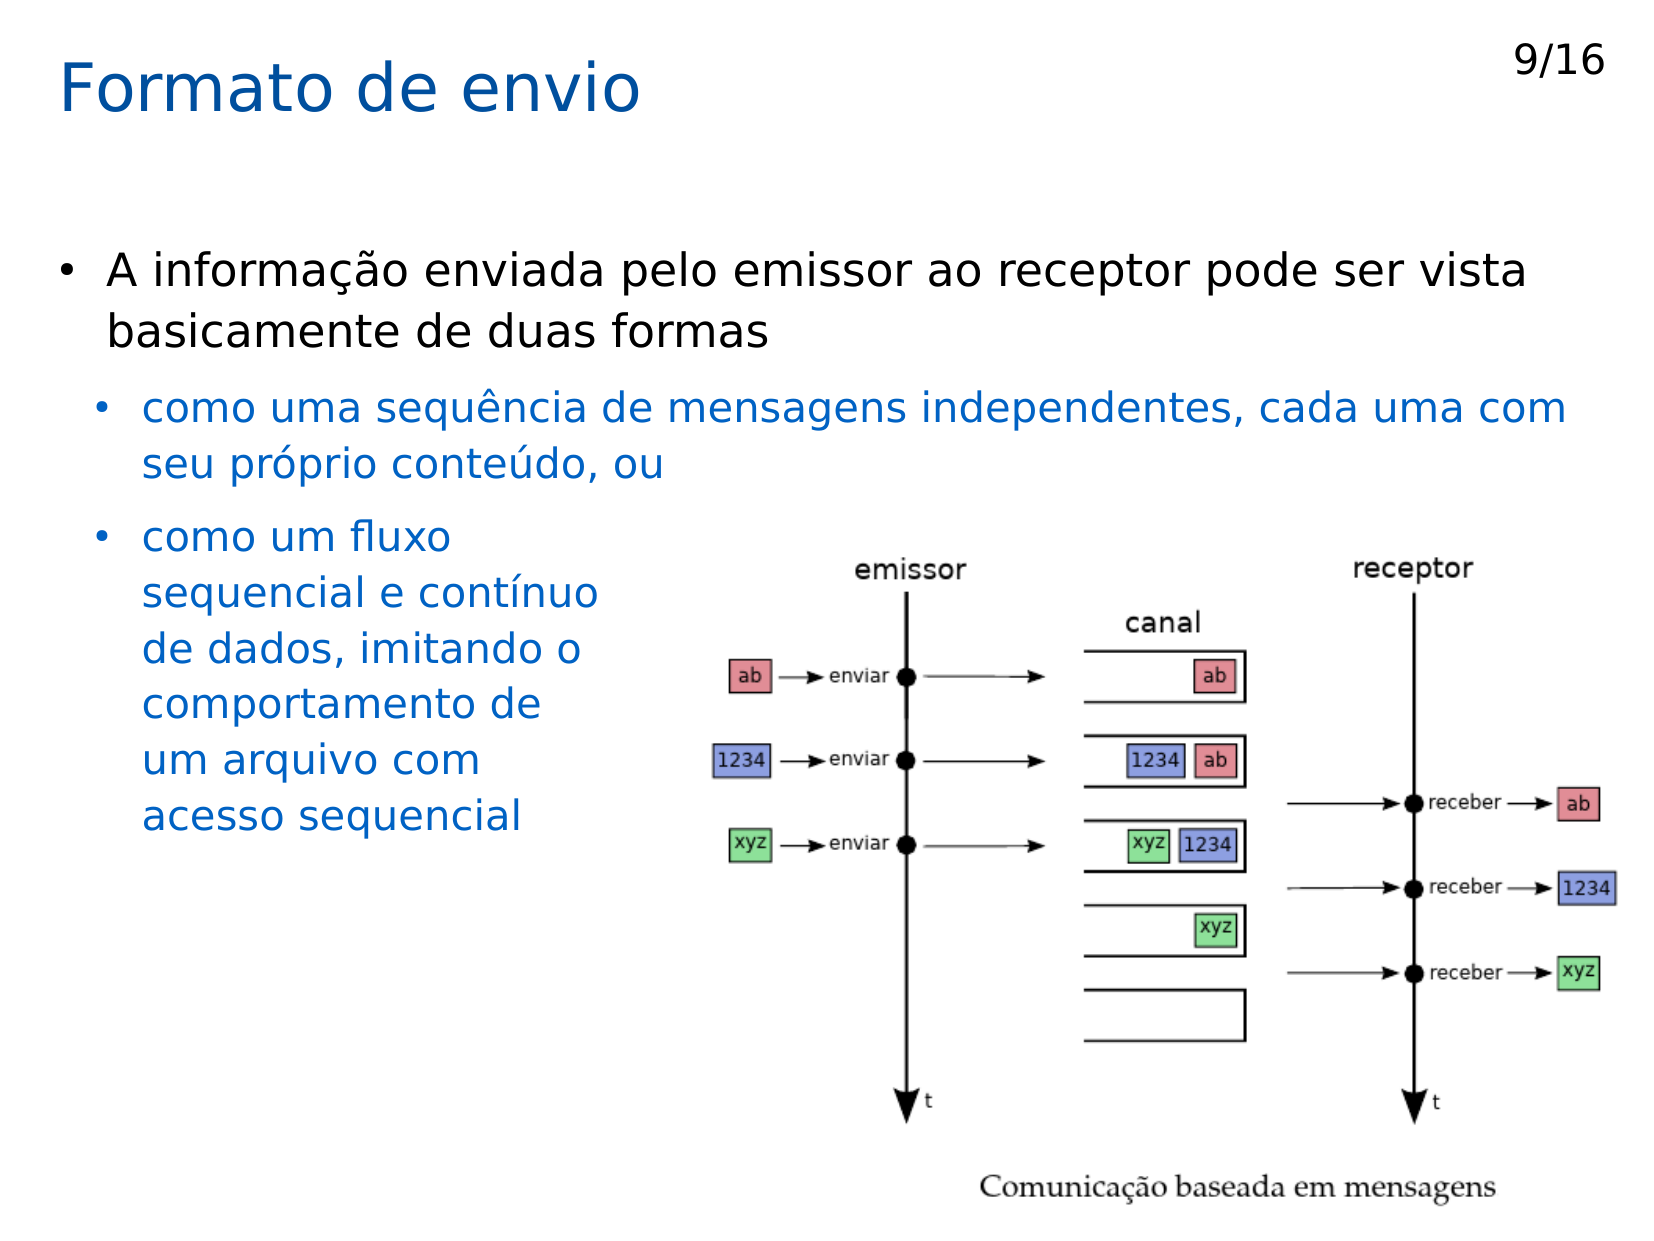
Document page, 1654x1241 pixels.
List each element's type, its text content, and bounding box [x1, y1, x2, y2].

title Formato de envio [59, 29, 1459, 148]
list A informação enviada pelo emissor ao receptor pode ser vista basicamente de duas formas como uma sequência de mensagens independentes, cada uma com seu próprio conteúdo, ou como um fluxo sequencial e contínuo de dados, imitando o comportamento de um arquivo com acesso sequencial [59, 236, 1595, 1211]
picture [704, 542, 1624, 1211]
